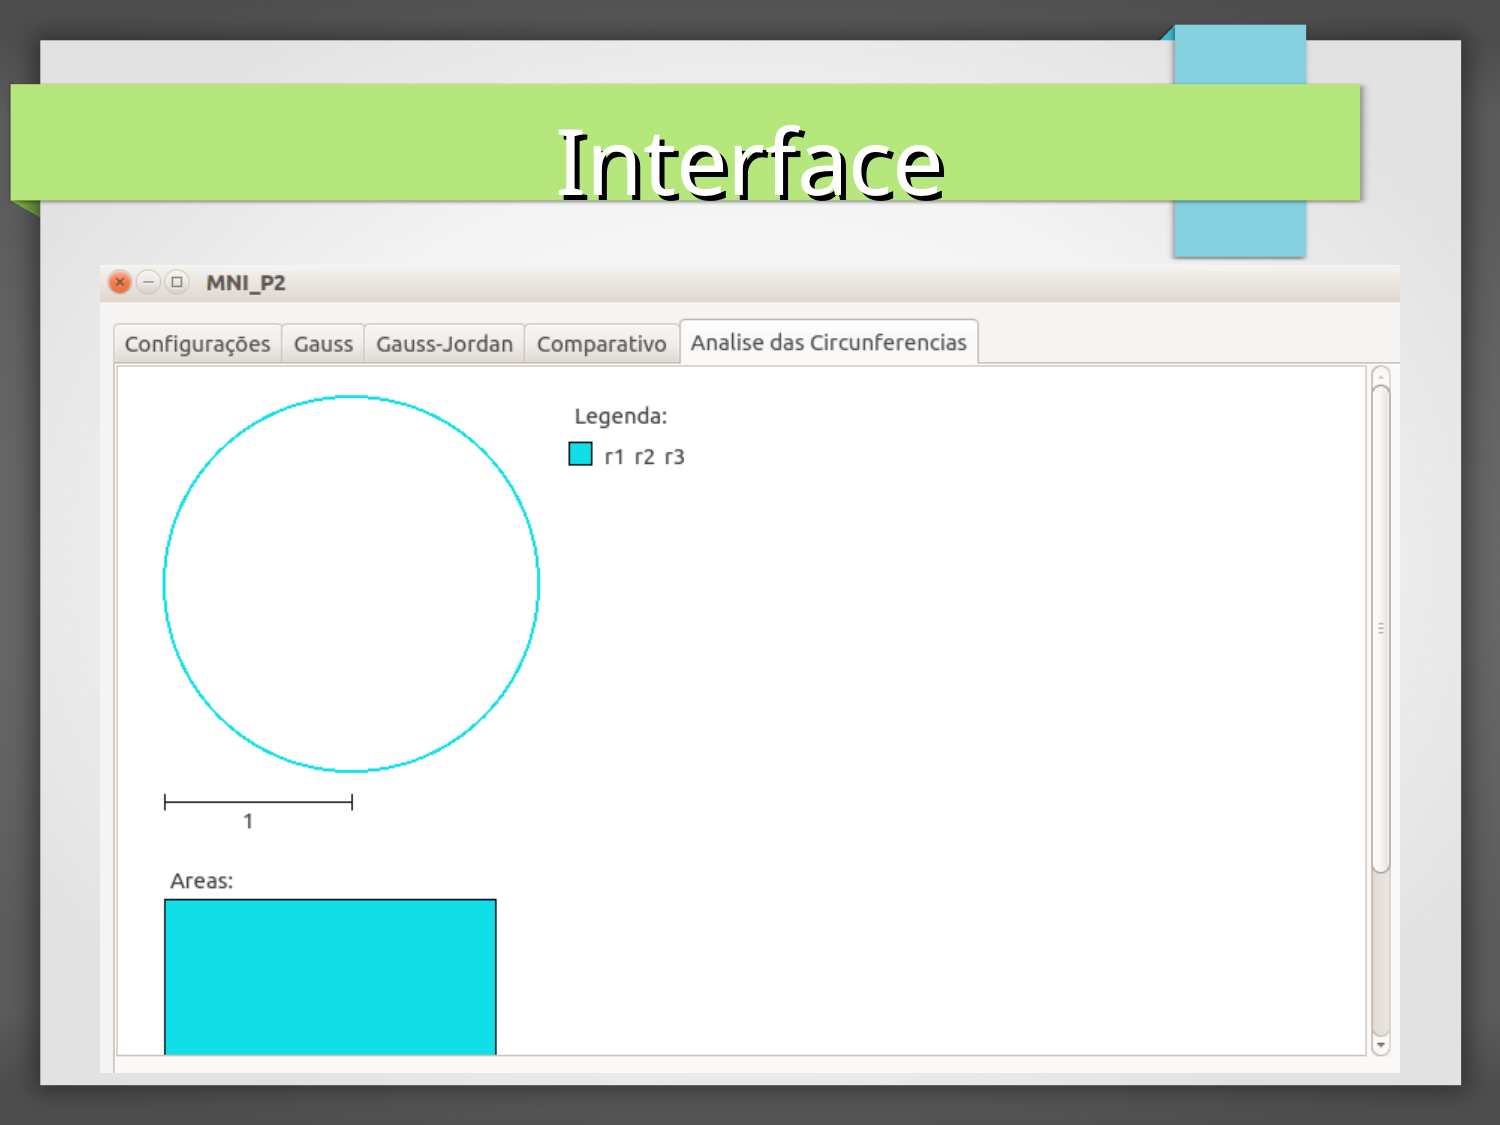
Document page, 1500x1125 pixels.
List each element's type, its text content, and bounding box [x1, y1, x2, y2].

title Interface [75, 55, 1425, 261]
picture [0, 0, 1500, 1125]
